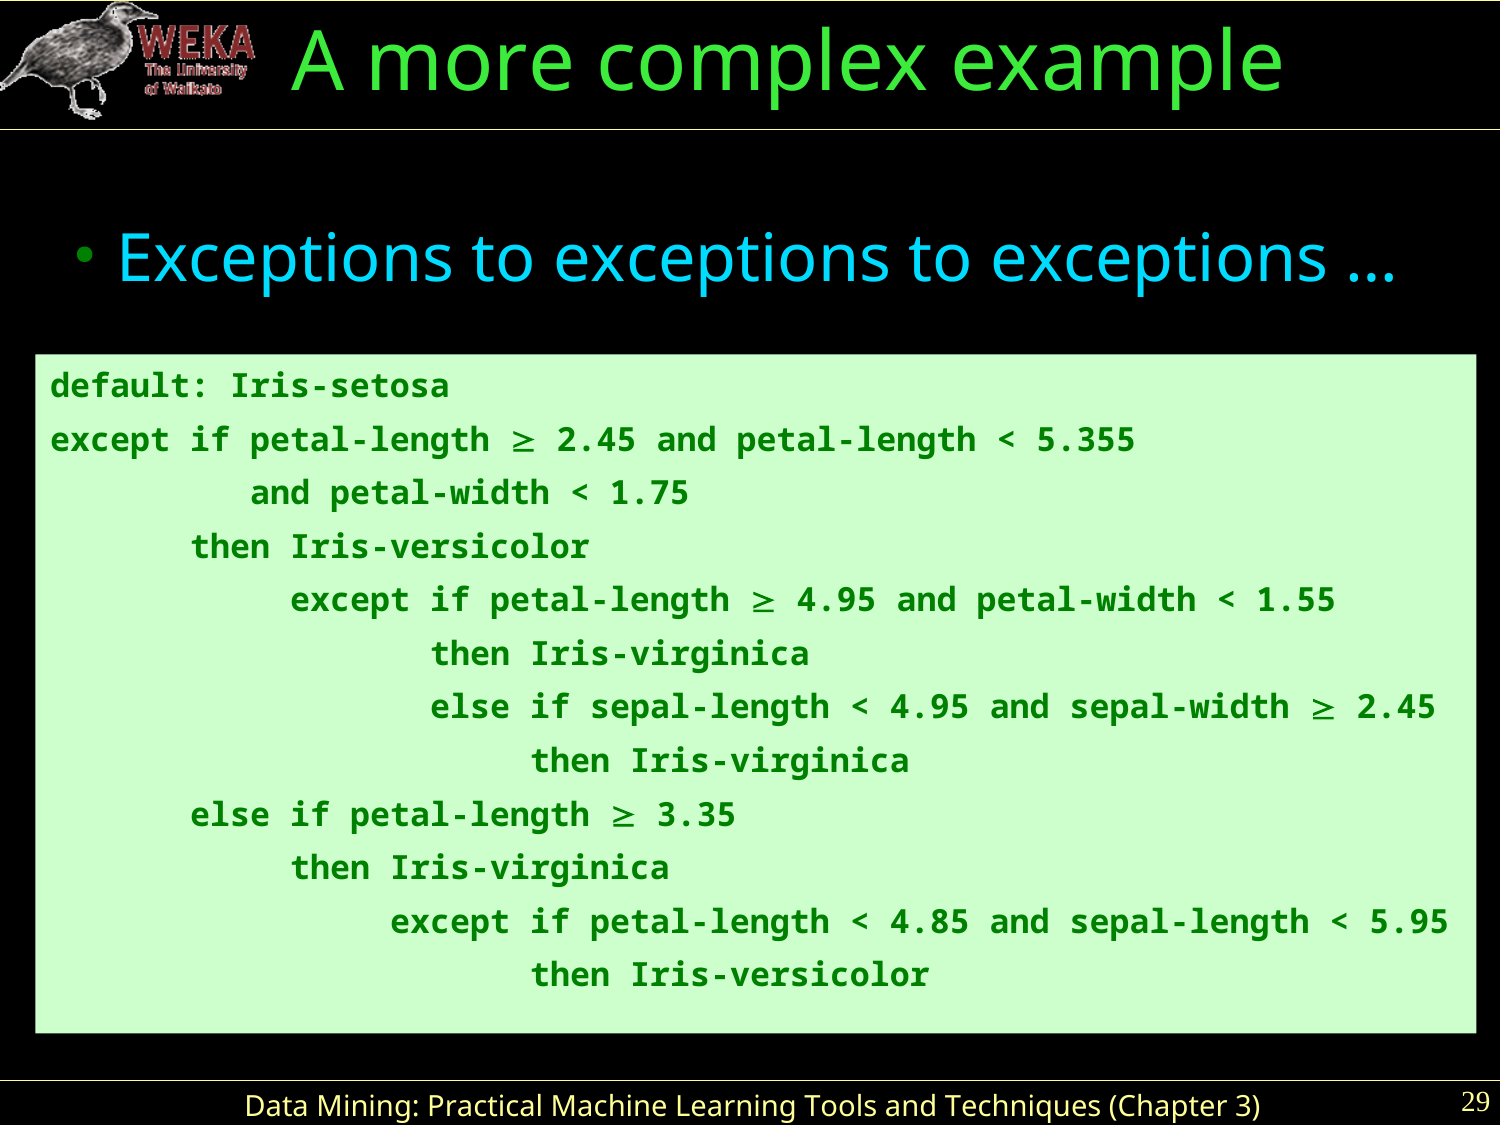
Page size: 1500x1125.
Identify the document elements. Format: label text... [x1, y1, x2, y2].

list Exceptions to exceptions to exceptions … [59, 202, 1460, 354]
picture [0, 1, 88, 129]
title A more complex example [88, 0, 1489, 146]
text_box default: Iris-setosa except if petal-length  2.45 and petal-length < 5.355 and petal-width < 1.75 then Iris-versicolor except if petal-length  4.95 and petal-width < 1.55 then Iris-virginica else if sepal-length < 4.95 and sepal-width  2.45 then Iris-virginica else if petal-length  3.35 then Iris-virginica except if petal-length < 4.85 and sepal-length < 5.95 then Iris-versicolor [35, 354, 1477, 1034]
